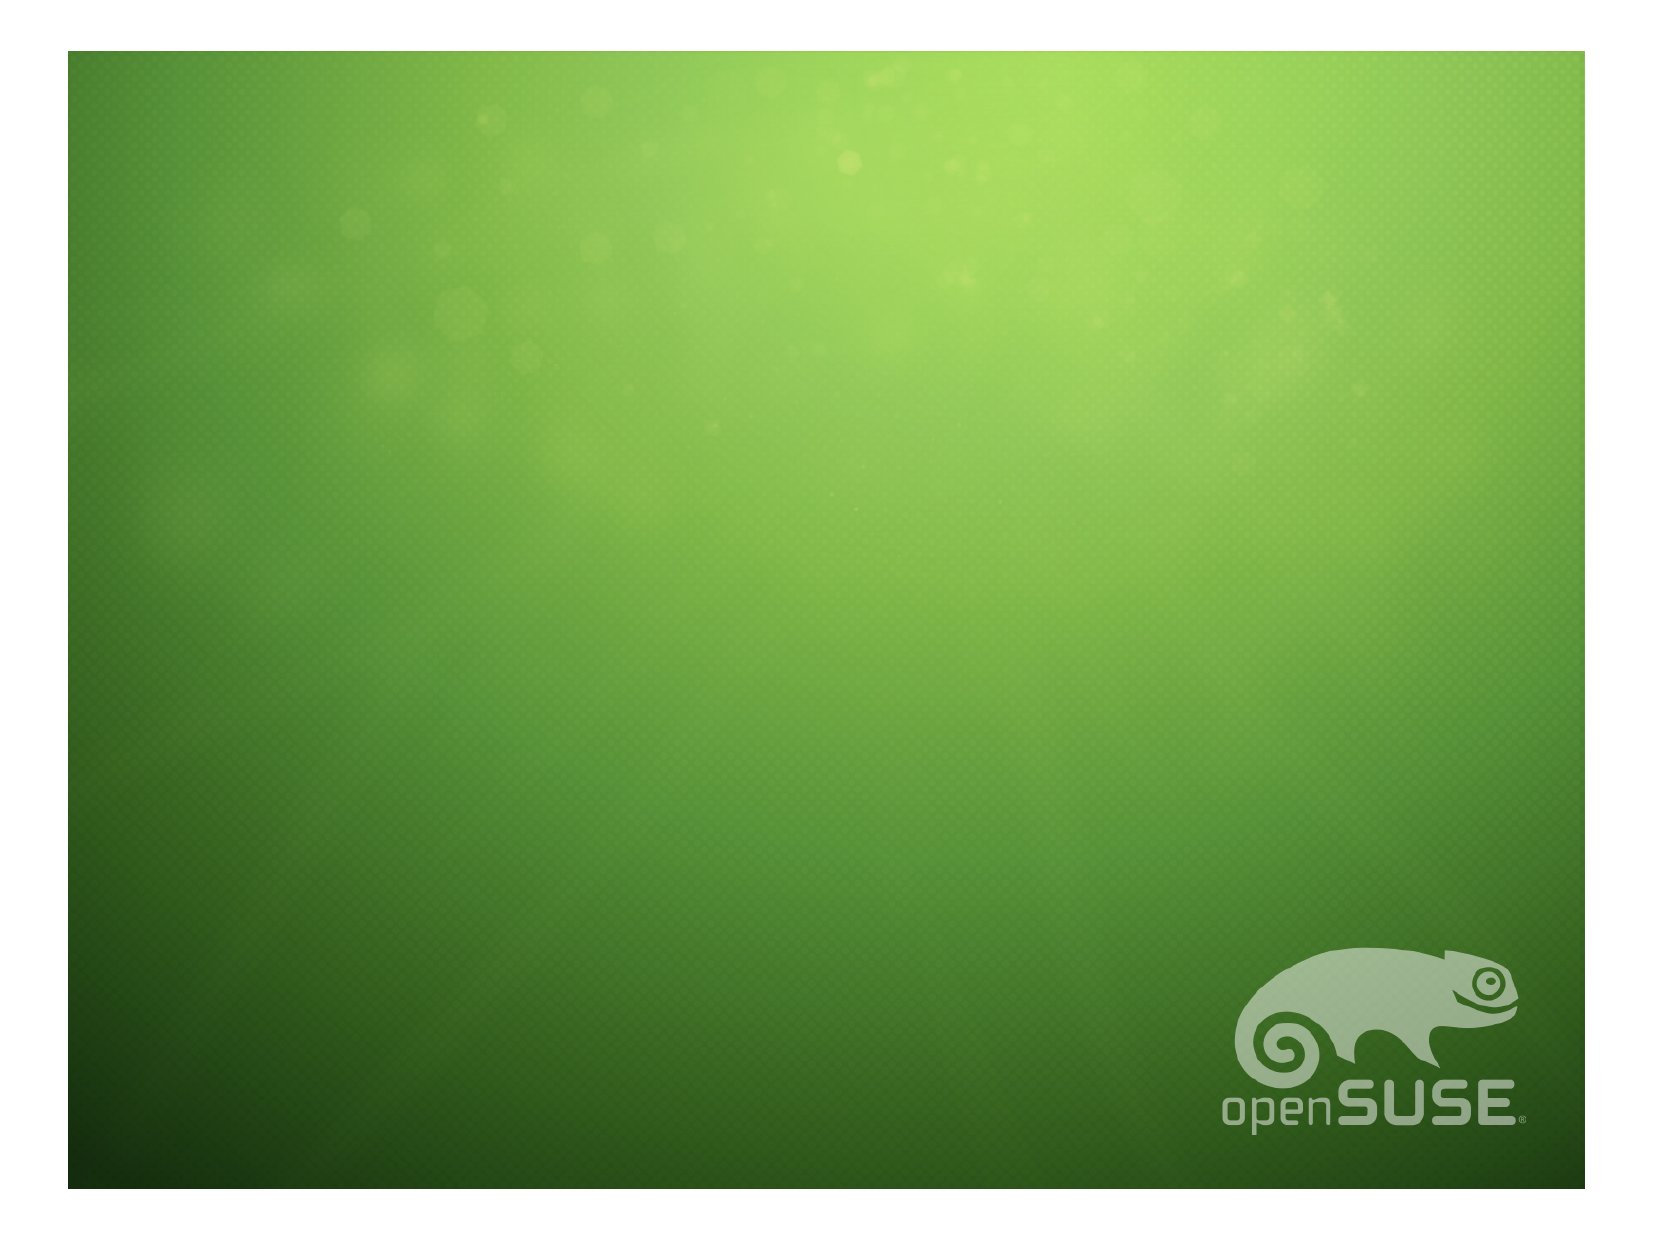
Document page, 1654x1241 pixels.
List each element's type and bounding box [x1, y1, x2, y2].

picture [68, 51, 1585, 1189]
